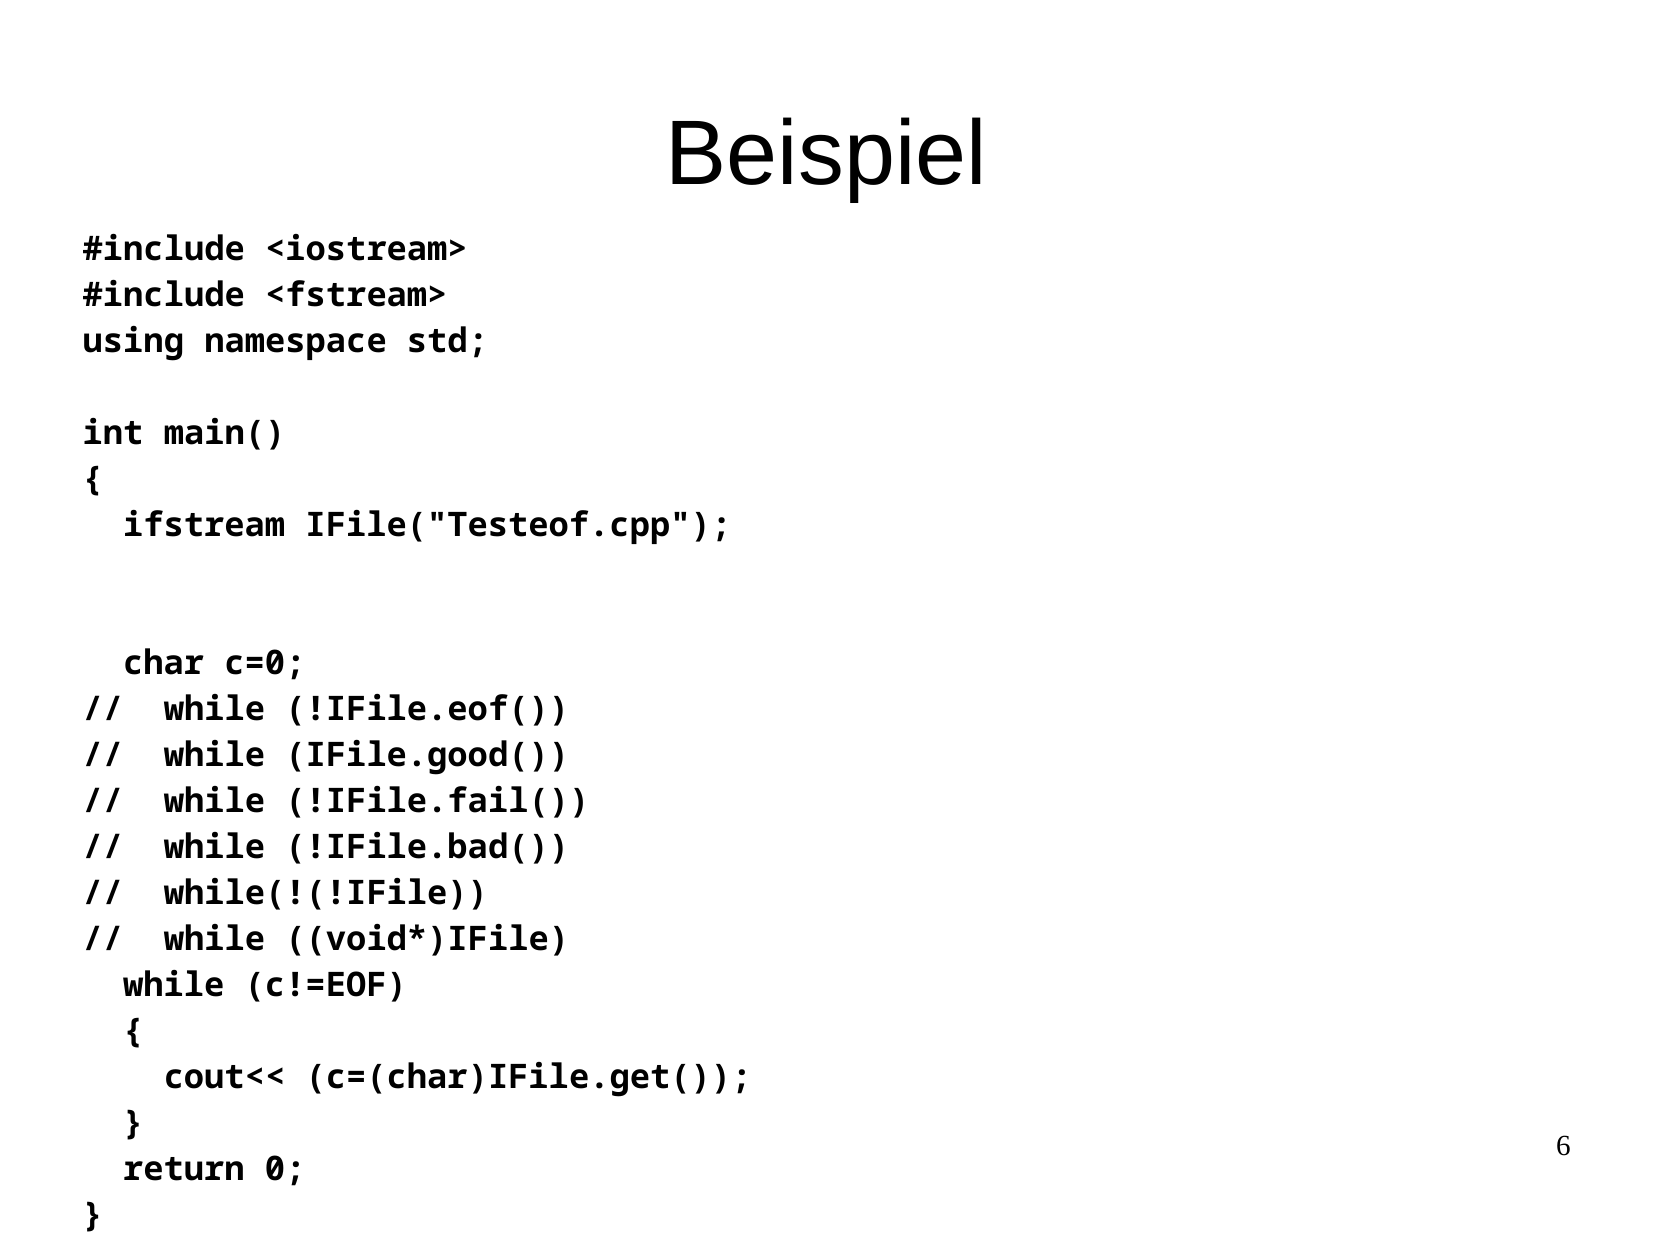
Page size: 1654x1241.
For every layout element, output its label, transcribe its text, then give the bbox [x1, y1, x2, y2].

list #include <iostream> #include <fstream> using namespace std; int main() { ifstream IFile("Testeof.cpp"); char c=0; // while (!IFile.eof()) // while (IFile.good()) // while (!IFile.fail()) // while (!IFile.bad()) // while(!(!IFile)) // while ((void*)IFile) while (c!=EOF) { cout<< (c=(char)IFile.get()); } return 0; } [82, 224, 1571, 1241]
title Beispiel [82, 49, 1571, 224]
